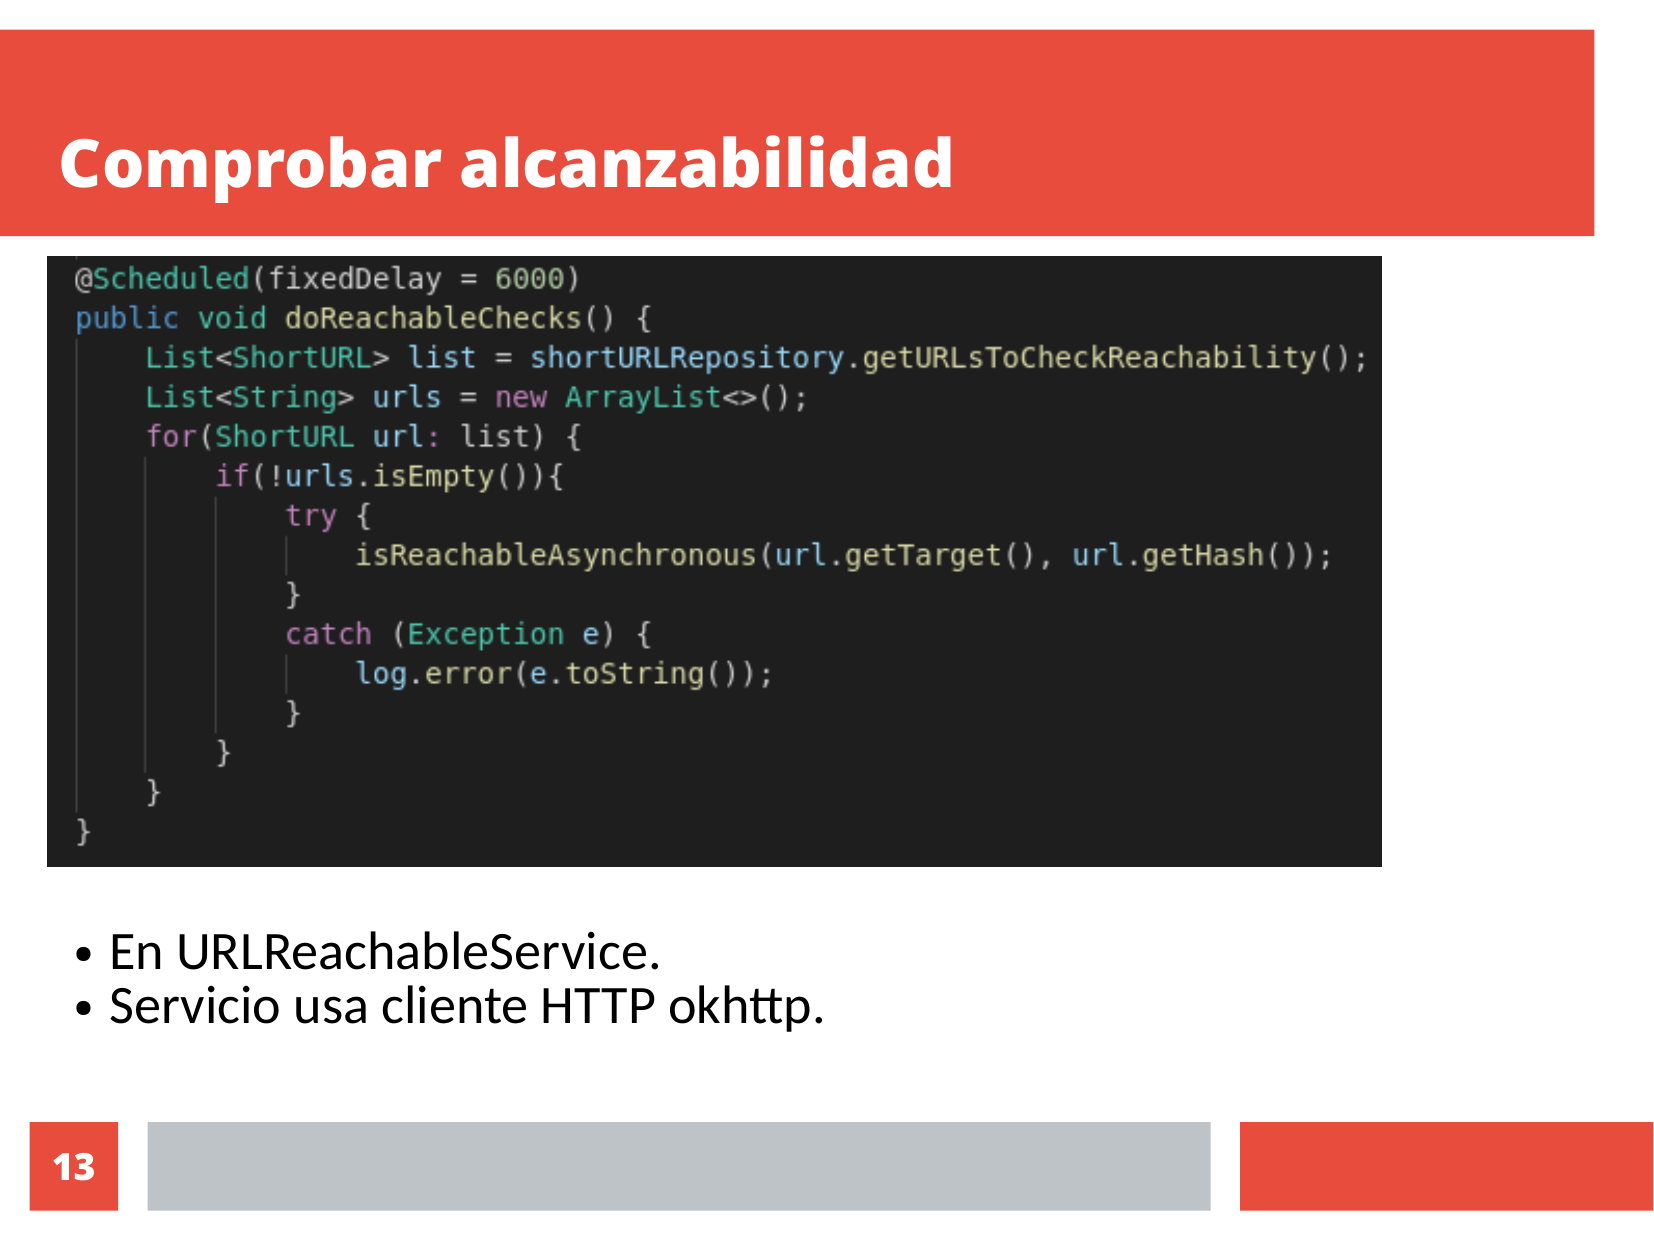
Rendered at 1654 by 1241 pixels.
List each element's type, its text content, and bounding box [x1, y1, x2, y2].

picture [47, 256, 1382, 867]
title Comprobar alcanzabilidad [59, 59, 1595, 207]
text_box En URLReachableService. Servicio usa cliente HTTP okhttp. [59, 921, 1453, 1045]
